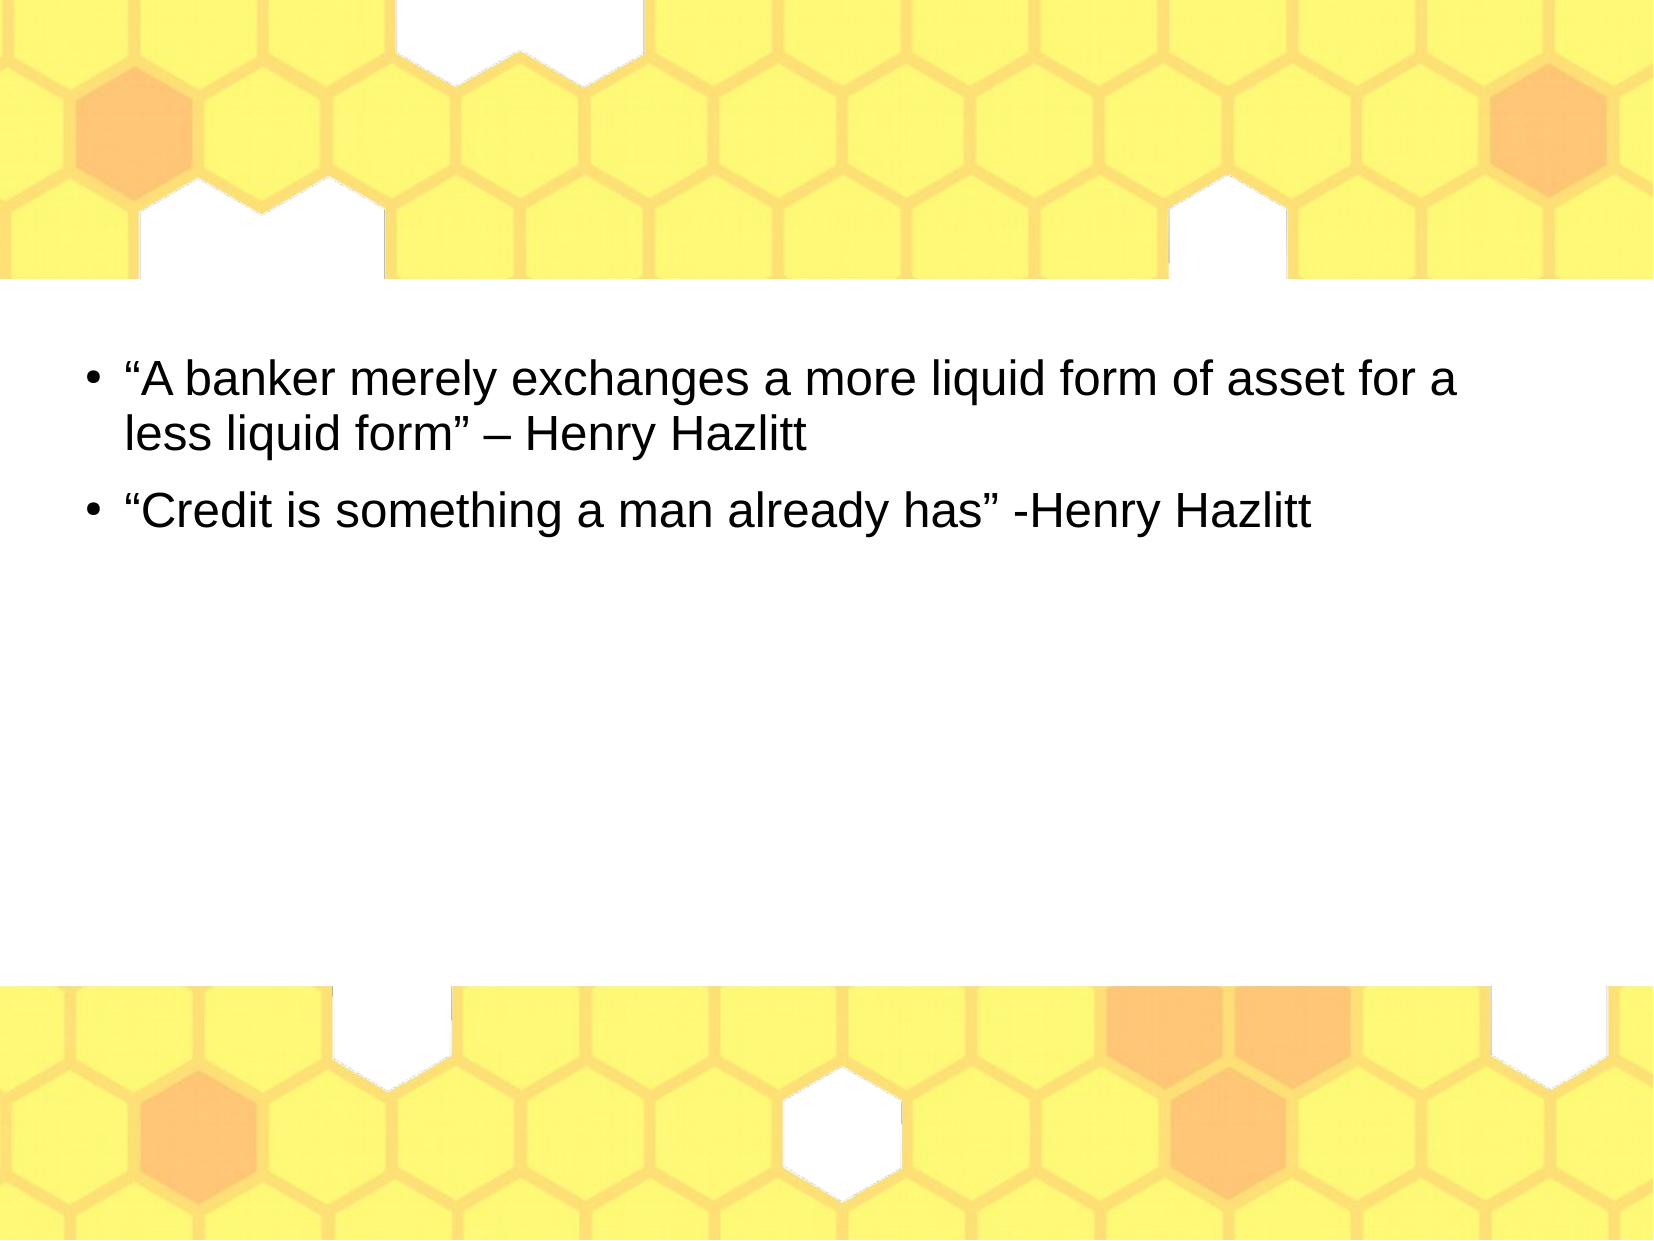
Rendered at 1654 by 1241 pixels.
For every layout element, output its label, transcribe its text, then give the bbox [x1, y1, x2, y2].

picture [0, 0, 1654, 279]
picture [0, 986, 1654, 1240]
list “A banker merely exchanges a more liquid form of asset for a less liquid form” – Henry Hazlitt “Credit is something a man already has” -Henry Hazlitt [71, 351, 1561, 541]
